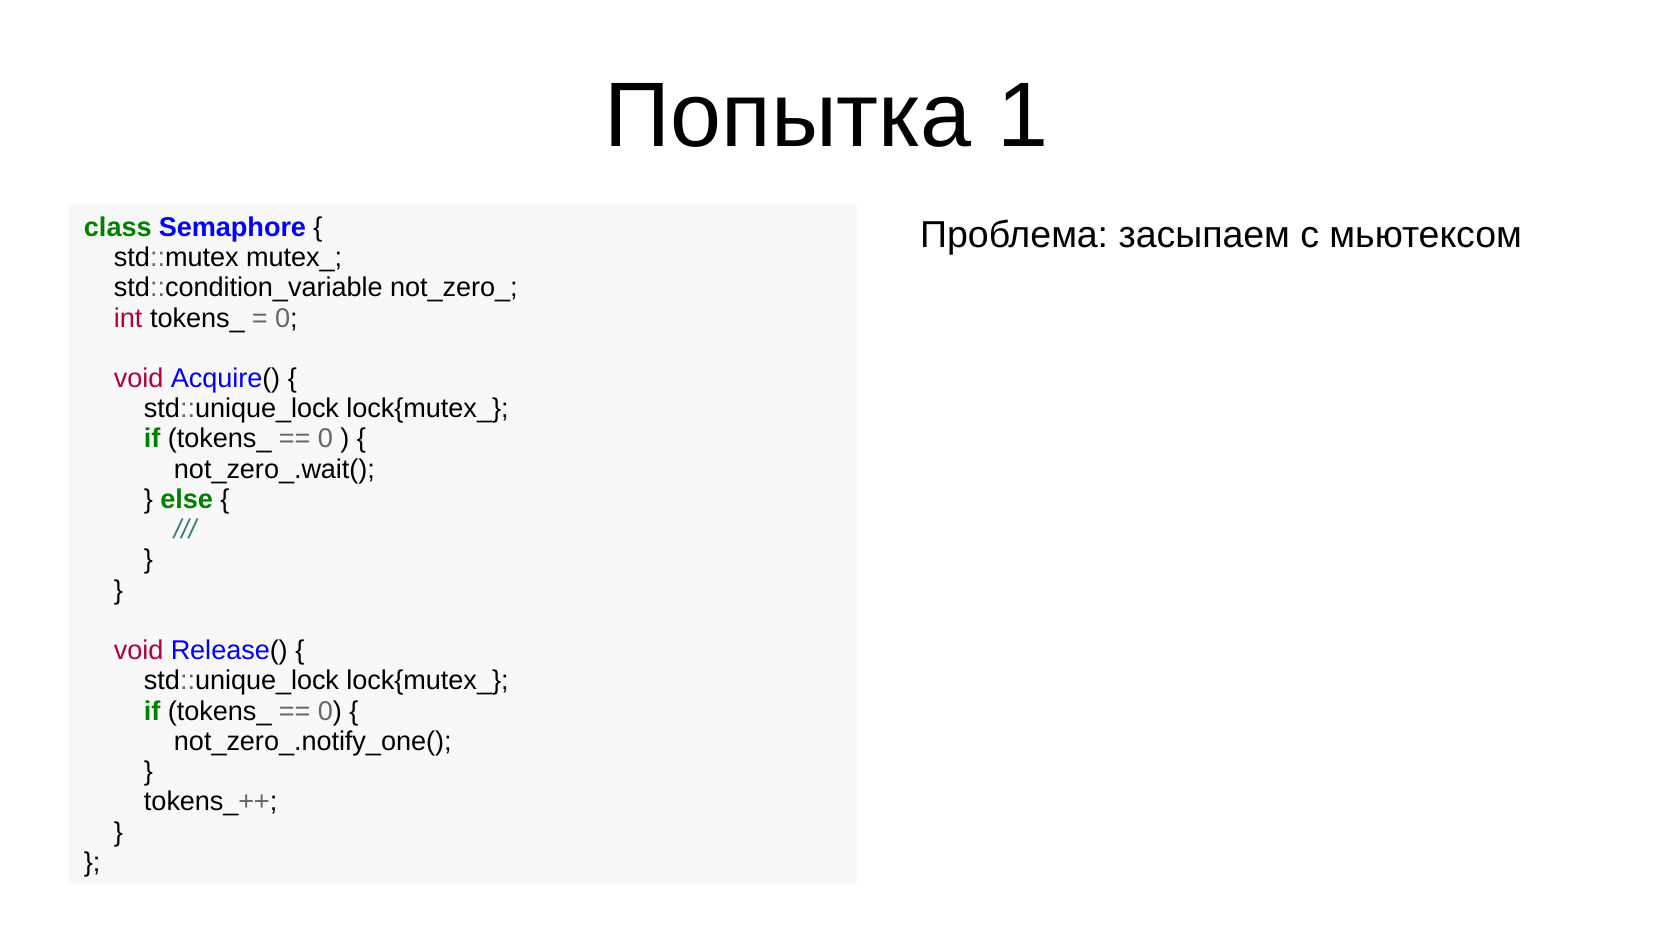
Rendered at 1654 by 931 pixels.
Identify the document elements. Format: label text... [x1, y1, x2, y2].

title Попытка 1 [82, 37, 1571, 193]
text_box Проблема: засыпаем с мьютексом [905, 205, 1538, 263]
text_box class Semaphore { std::mutex mutex_; std::condition_variable not_zero_; int tokens_ = 0; void Acquire() { std::unique_lock lock{mutex_}; if (tokens_ == 0 ) { not_zero_.wait(); } else { /// } } void Release() { std::unique_lock lock{mutex_}; if (tokens_ == 0) { not_zero_.notify_one(); } tokens_++; } }; [69, 204, 857, 885]
